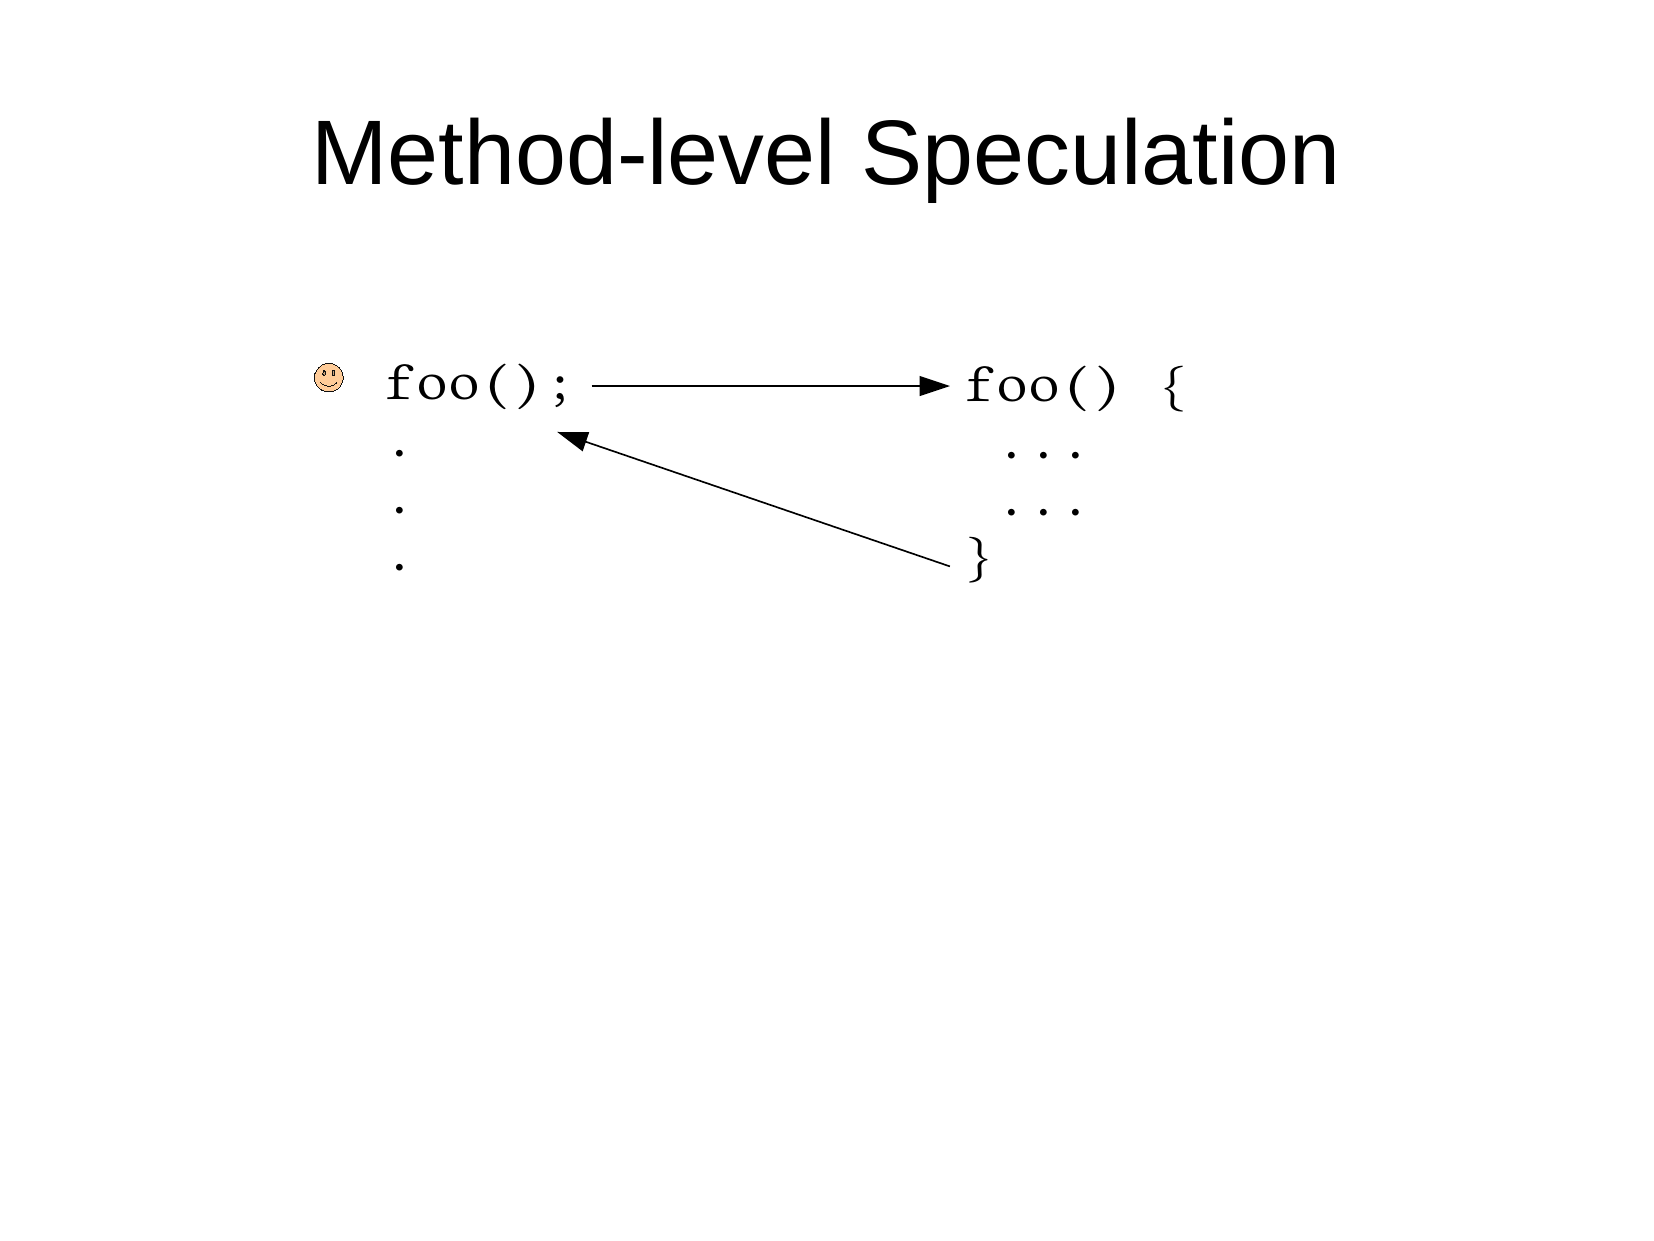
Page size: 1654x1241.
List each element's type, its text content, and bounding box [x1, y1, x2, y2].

text_box foo() { ... ... } [949, 349, 1478, 651]
title Method-level Speculation [82, 49, 1571, 257]
text_box foo(); . . . [369, 346, 898, 1080]
text_box [314, 363, 344, 392]
